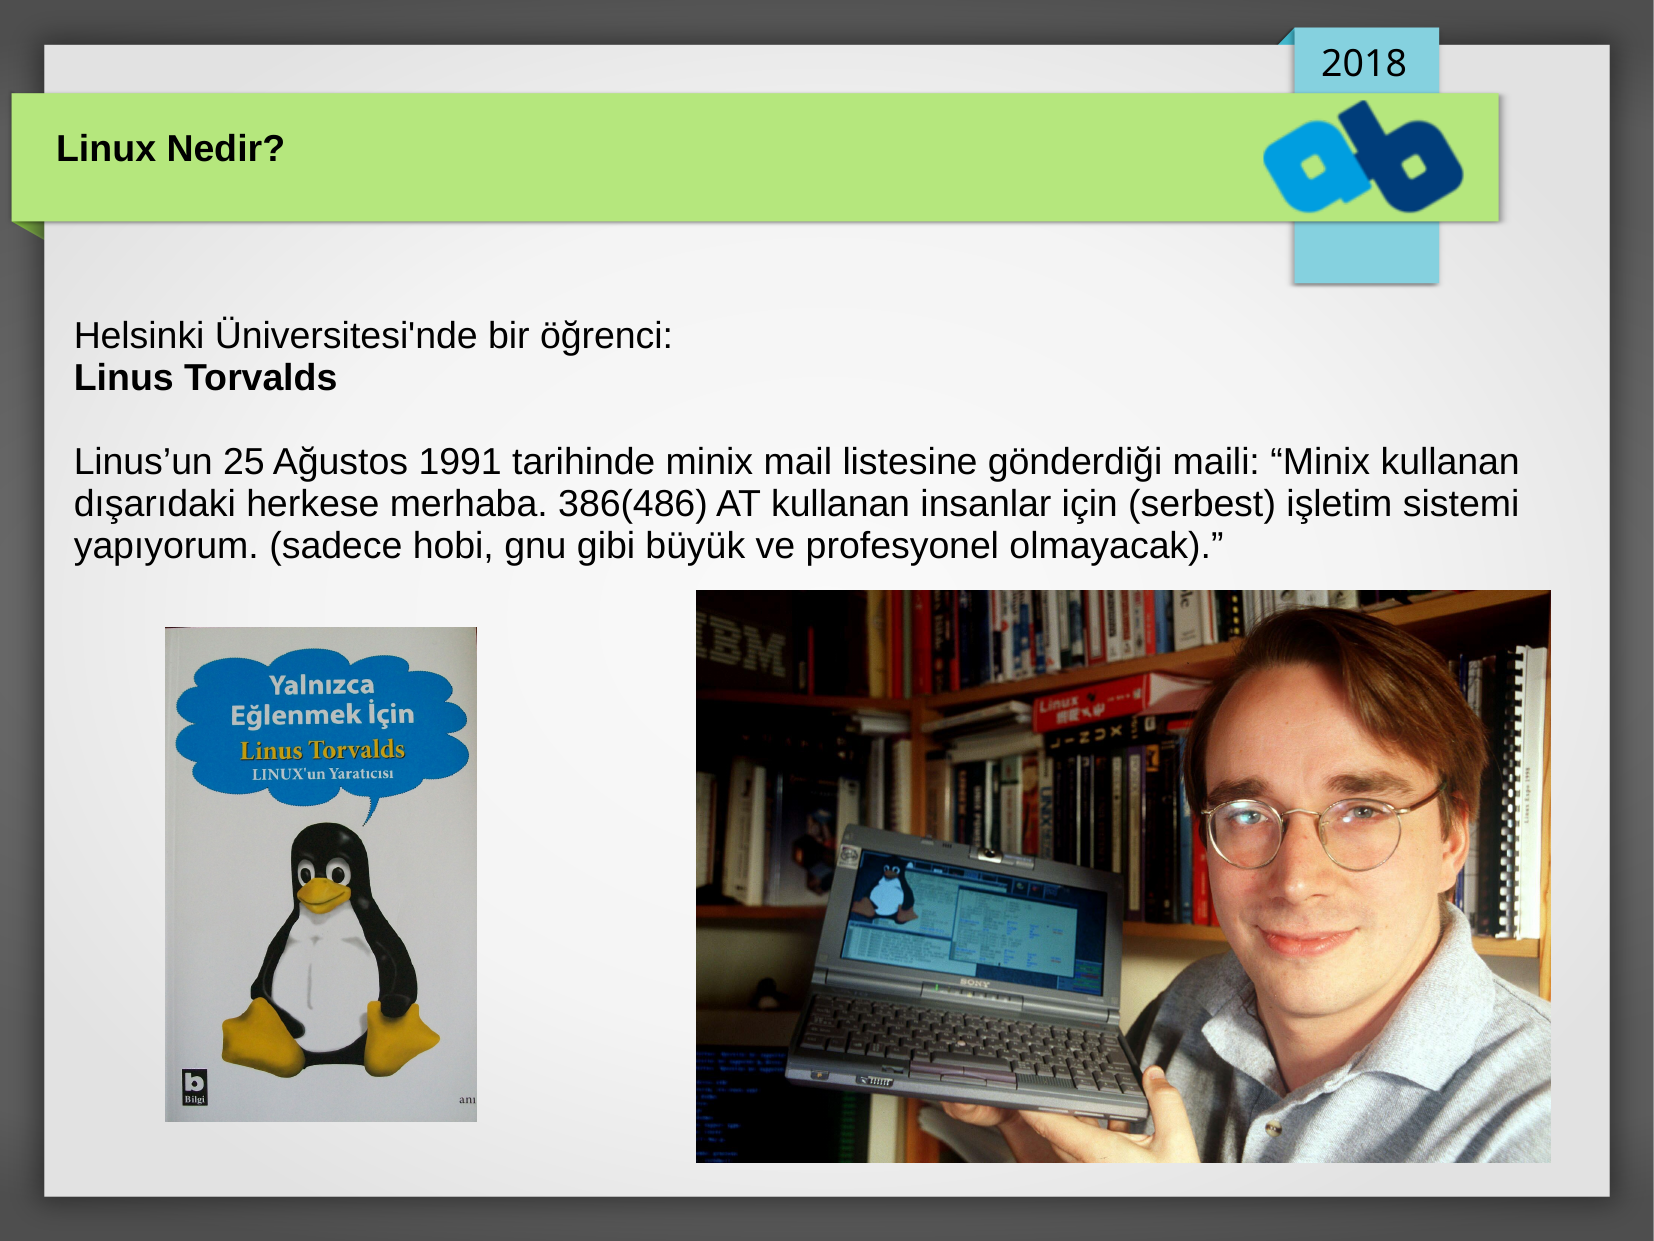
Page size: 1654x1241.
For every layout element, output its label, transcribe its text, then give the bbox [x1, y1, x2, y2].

picture [0, 0, 1654, 1241]
text_box Helsinki Üniversitesi'nde bir öğrenci: Linus Torvalds Linus’un 25 Ağustos 1991 tarihinde minix mail listesine gönderdiği maili: “Minix kullanan dışarıdaki herkese merhaba. 386(486) AT kullanan insanlar için (serbest) işletim sistemi yapıyorum. (sadece hobi, gnu gibi büyük ve profesyonel olmayacak).” [59, 307, 1595, 574]
text_box Linux Nedir? [41, 120, 792, 178]
text_box 2018 [1299, 29, 1430, 98]
